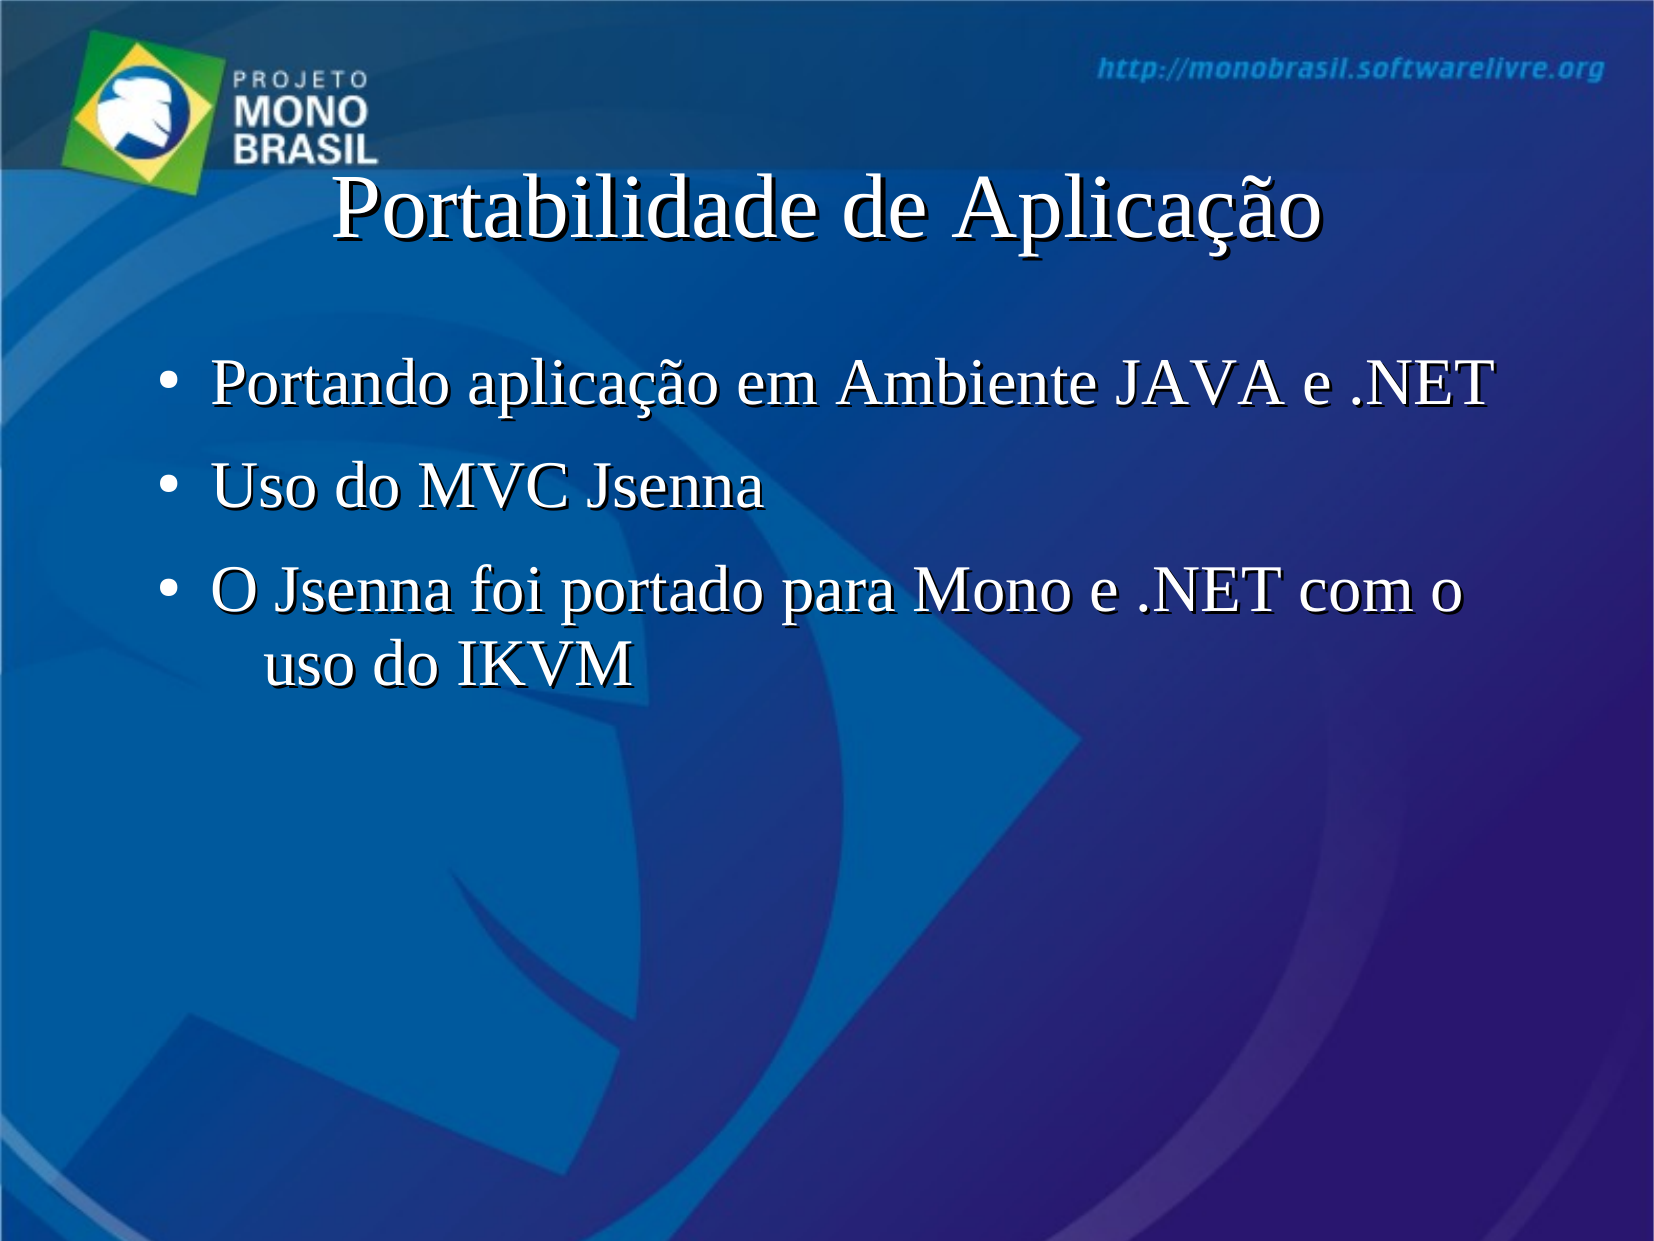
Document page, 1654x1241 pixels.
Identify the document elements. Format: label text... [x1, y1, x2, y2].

list Portando aplicação em Ambiente JAVA e .NET Uso do MVC Jsenna O Jsenna foi portado para Mono e .NET com o uso do IKVM [121, 344, 1534, 1127]
picture [0, 0, 1654, 1241]
title Portabilidade de Aplicação [121, 102, 1534, 311]
